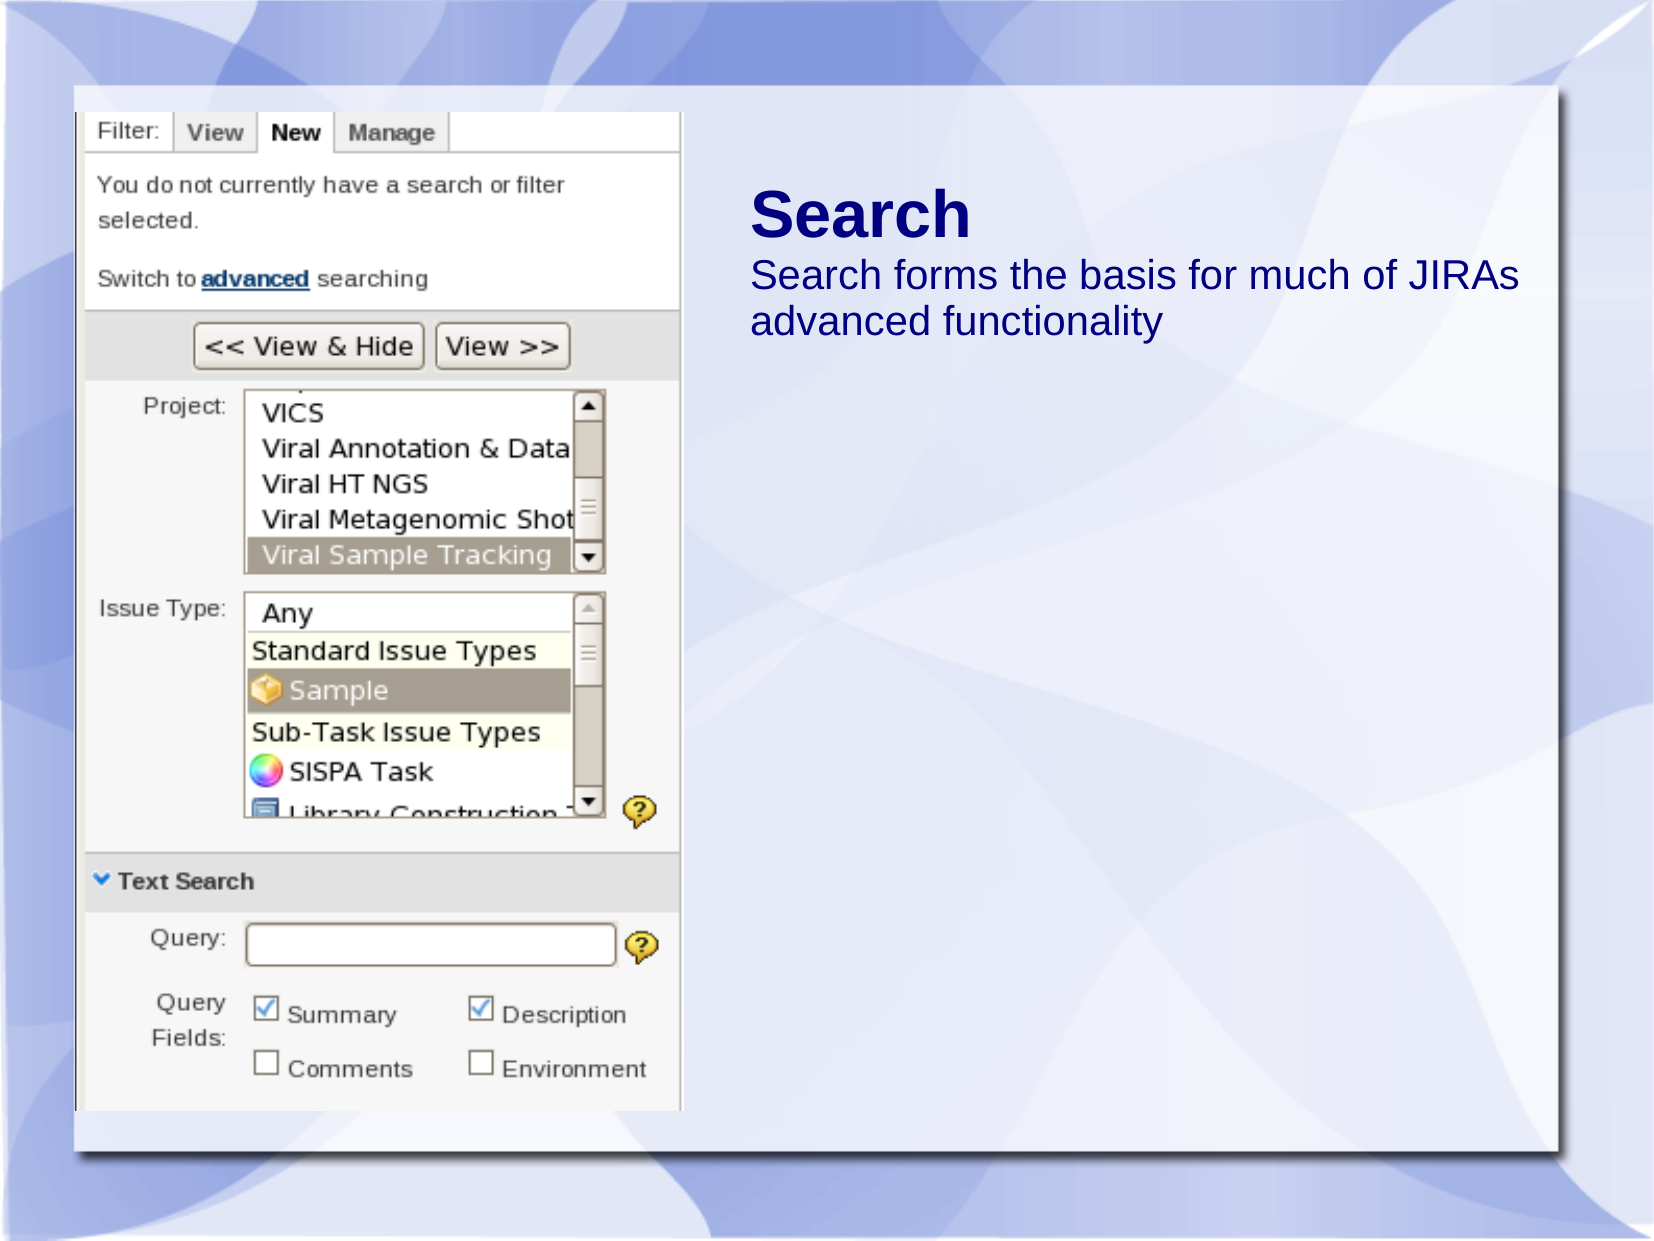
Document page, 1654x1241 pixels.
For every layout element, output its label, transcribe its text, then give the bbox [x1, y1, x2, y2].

picture [0, 0, 1654, 1241]
subtitle Search Search forms the basis for much of JIRAs advanced functionality [750, 176, 1567, 1201]
